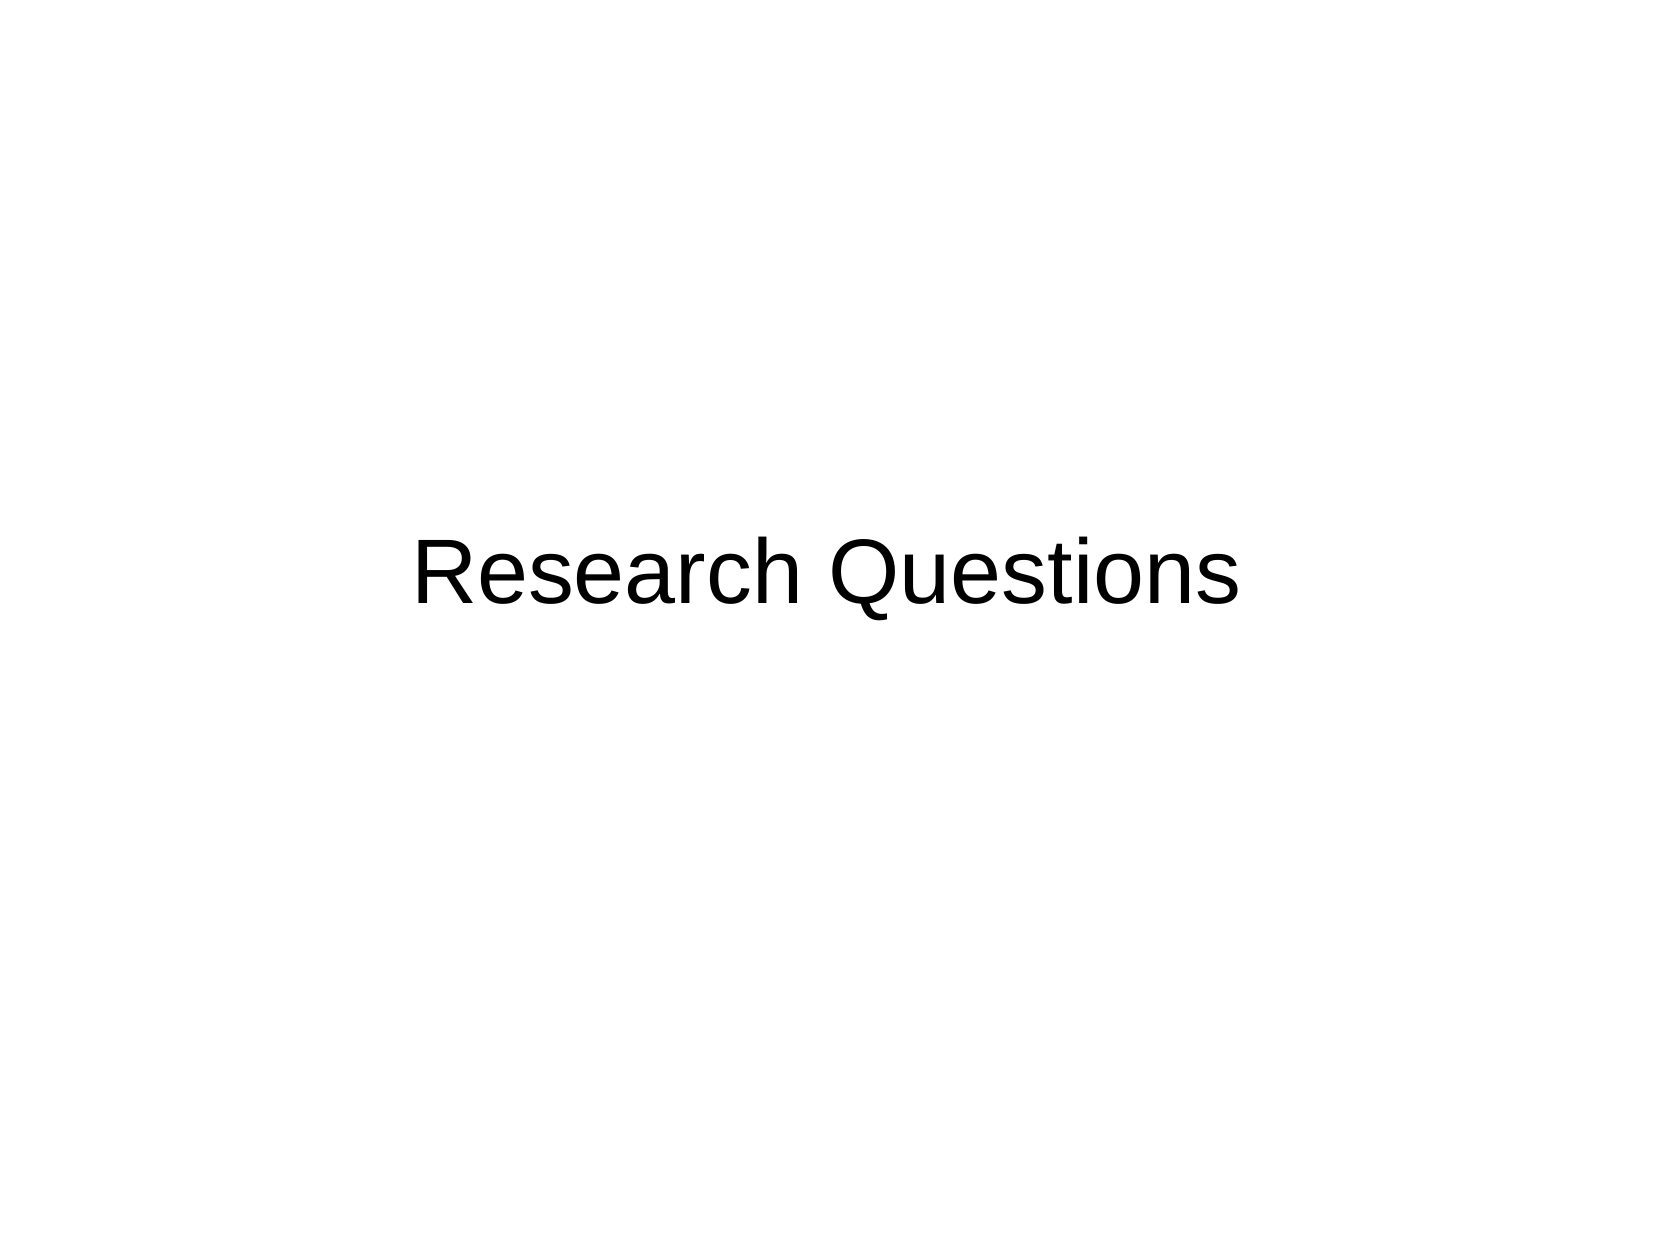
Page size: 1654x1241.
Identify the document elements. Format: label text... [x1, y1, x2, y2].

title Research Questions [82, 468, 1571, 676]
